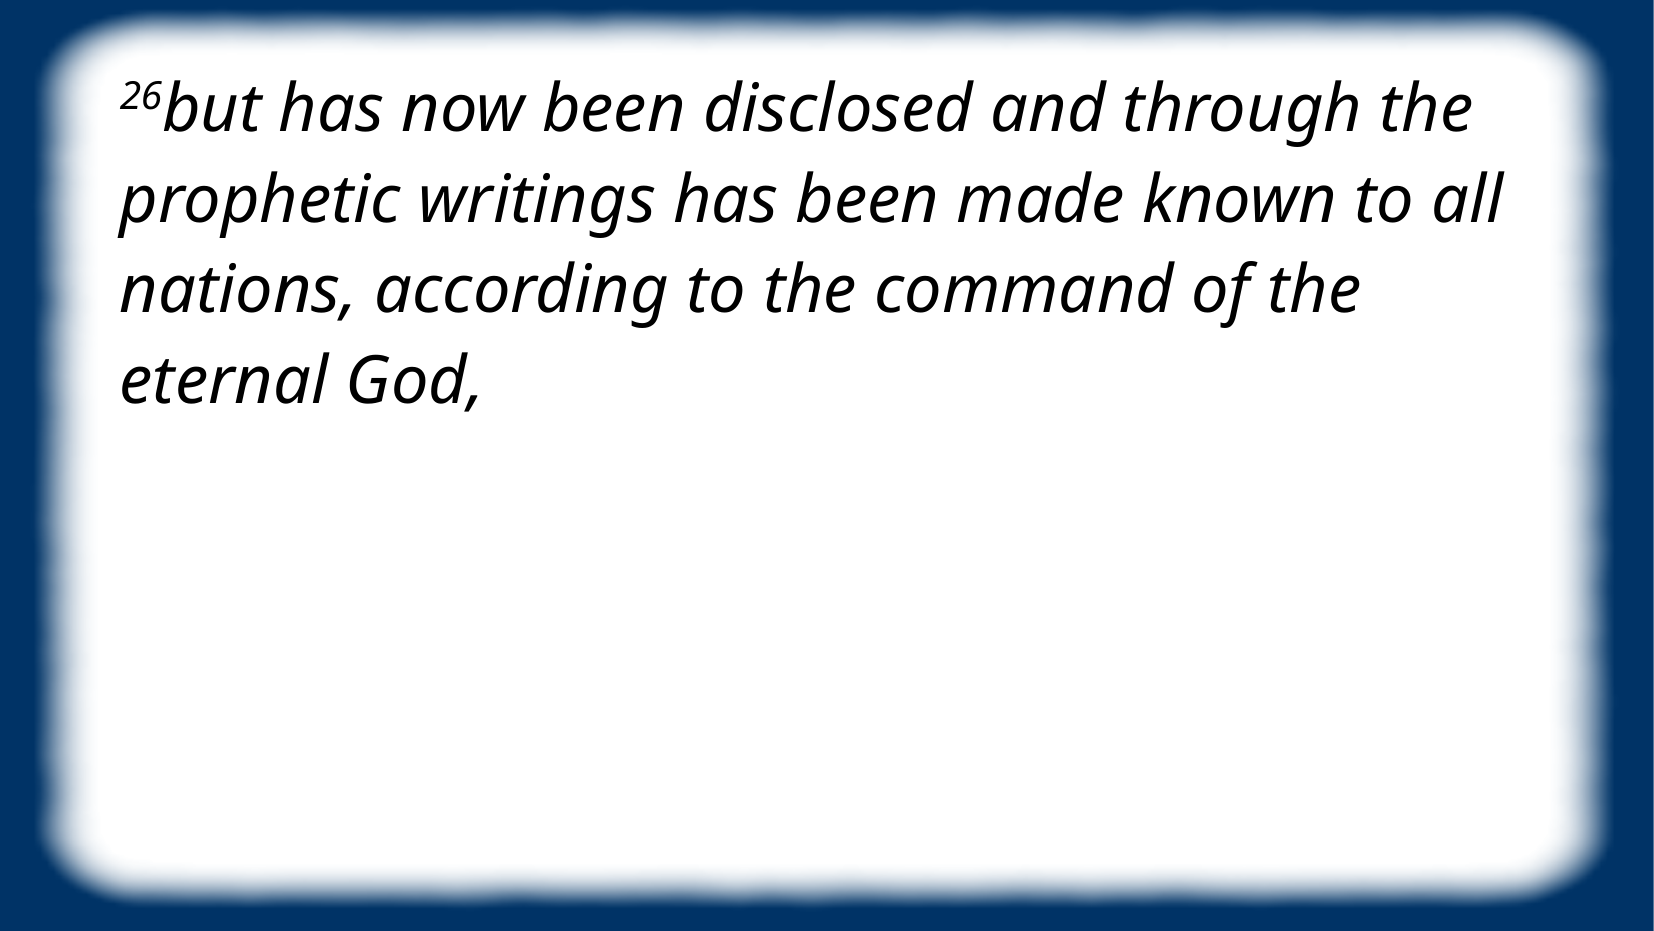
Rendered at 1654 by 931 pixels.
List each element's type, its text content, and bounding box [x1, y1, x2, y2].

text_box 26but has now been disclosed and through the prophetic writings has been made known to all nations, according to the command of the eternal God, [105, 52, 1546, 436]
picture [0, 0, 1654, 931]
